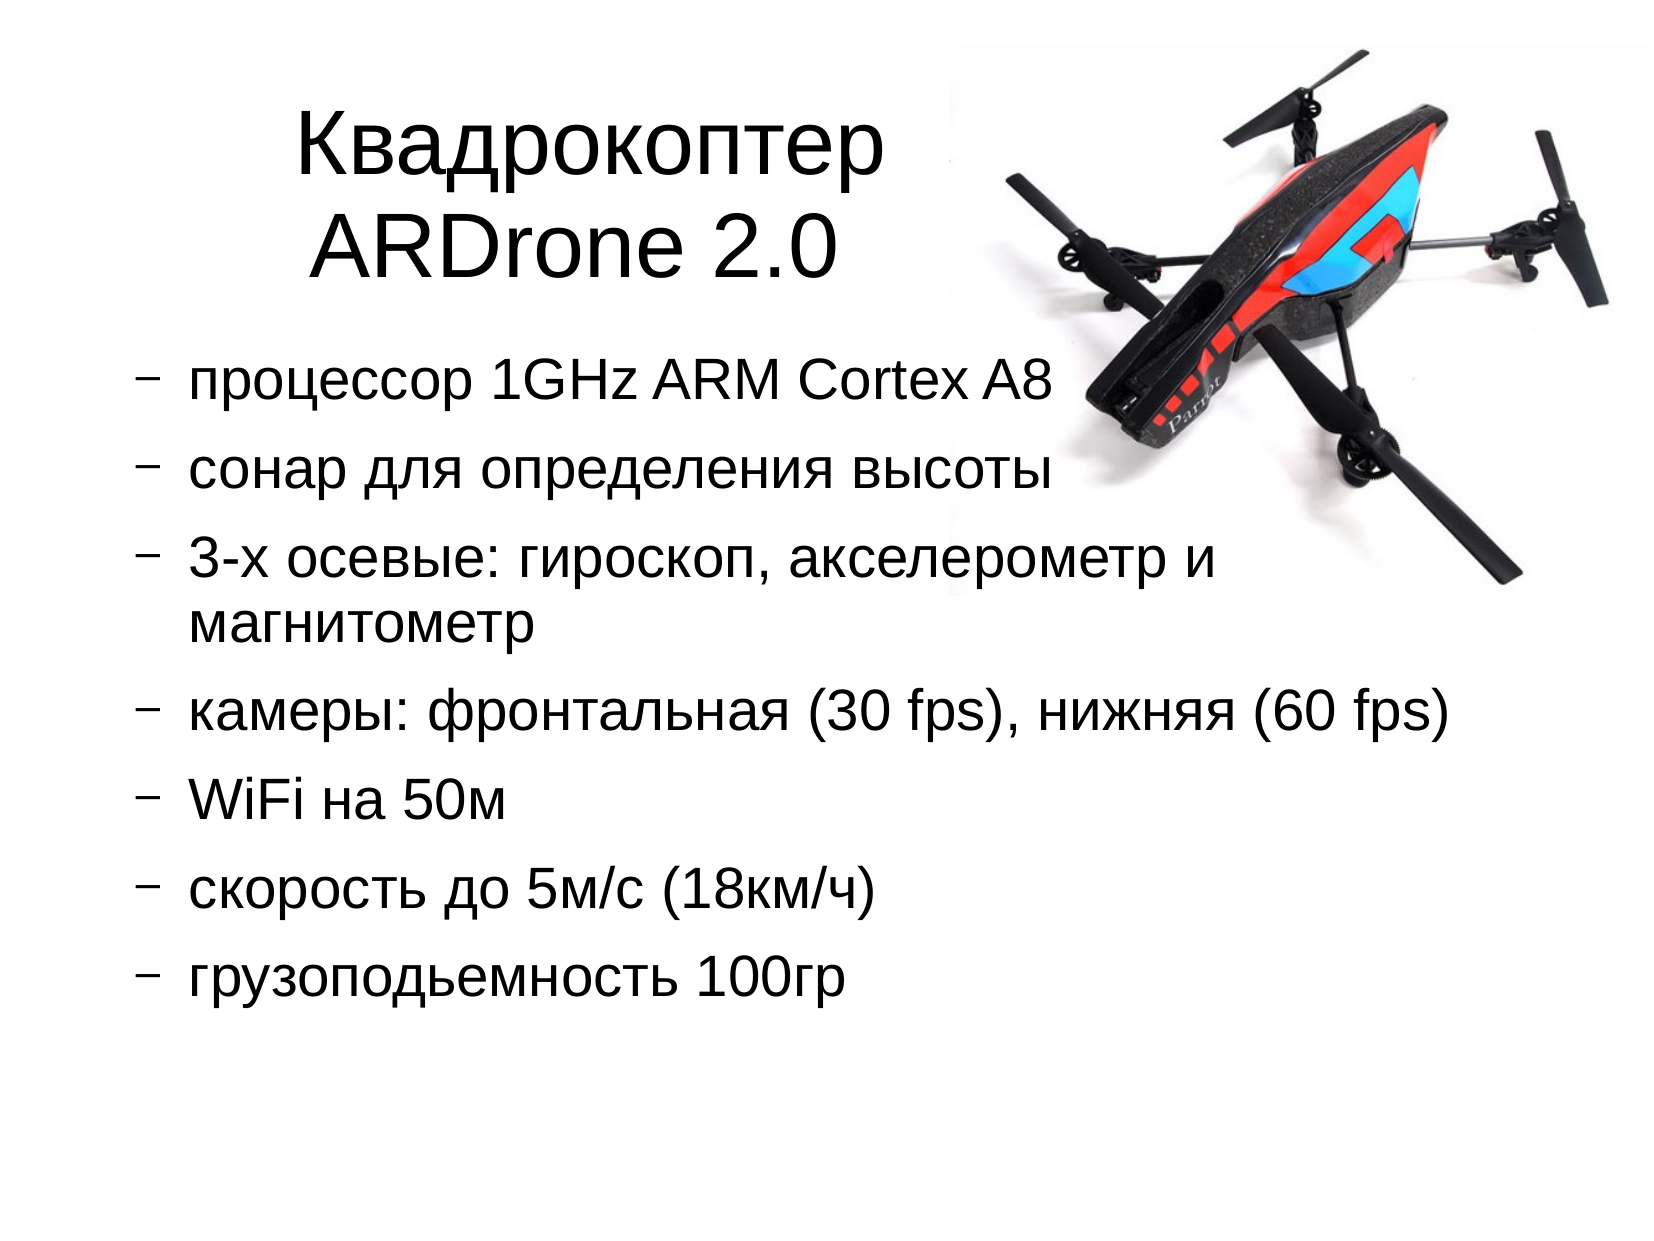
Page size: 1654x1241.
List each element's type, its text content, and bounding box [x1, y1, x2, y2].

list процессор 1GHz ARM Cortex A8 сонар для определения высоты 3-х осевые: гироскоп, акселерометр и магнитометр камеры: фронтальная (30 fps), нижняя (60 fps) WiFi на 50м скорость до 5м/с (18км/ч) грузоподьемность 100гр [47, 242, 1503, 1093]
title Квадрокоптер ARDrone 2.0 [23, 90, 1126, 298]
picture [949, 44, 1654, 596]
